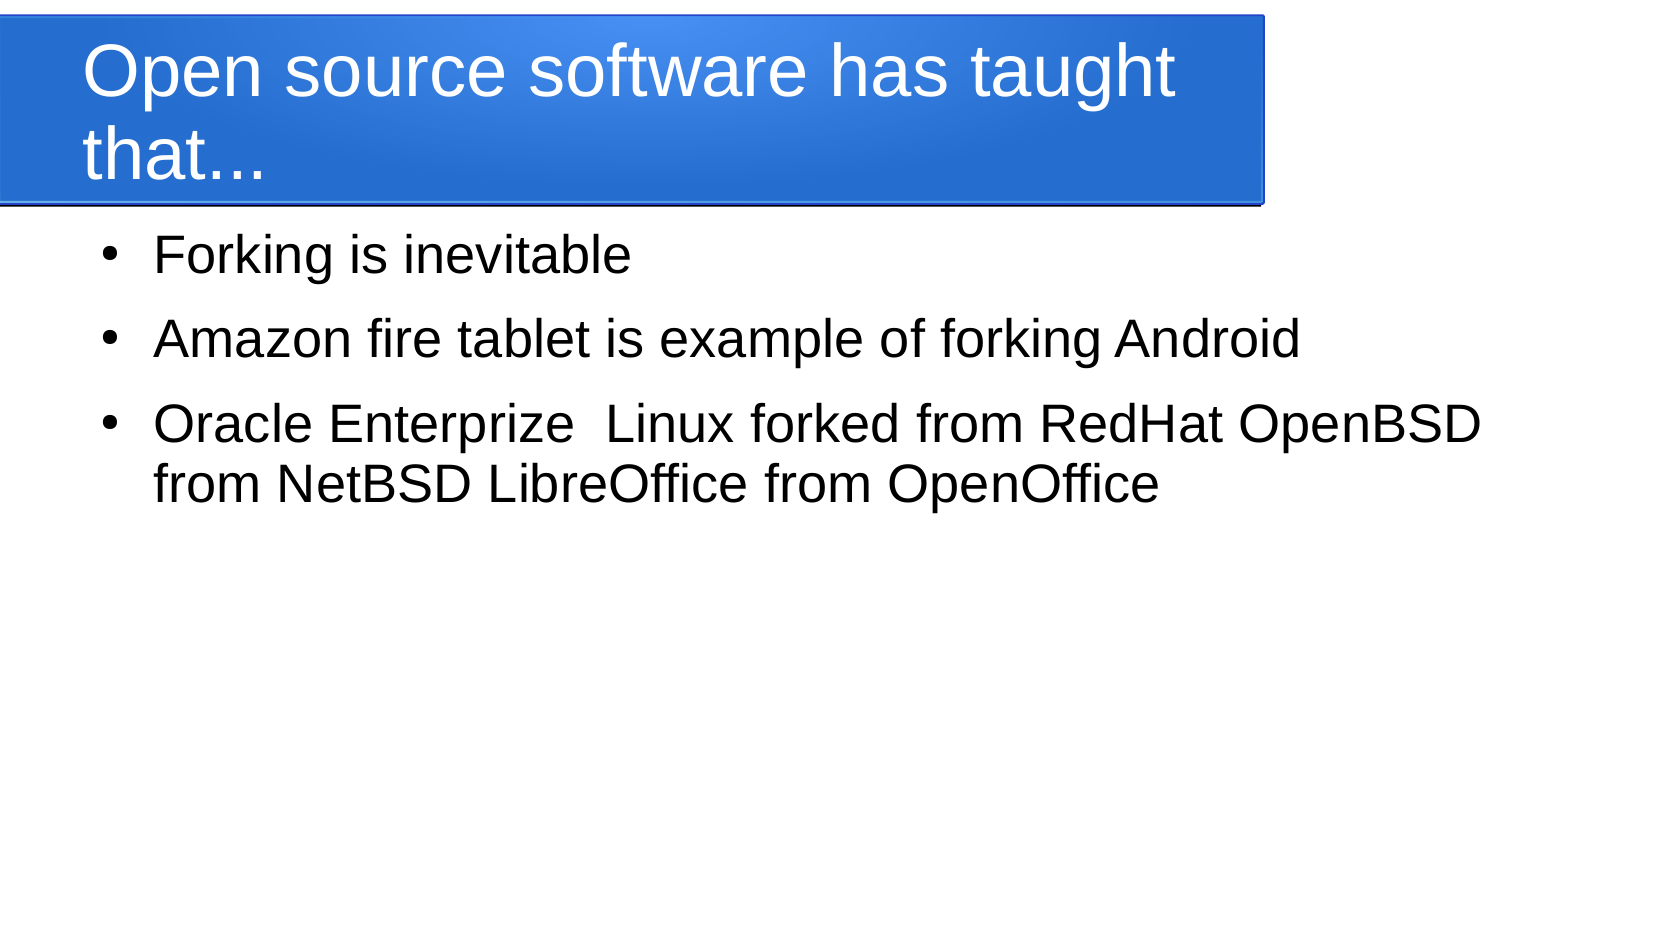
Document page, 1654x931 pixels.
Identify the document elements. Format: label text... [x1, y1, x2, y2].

title Open source software has taught that... [82, 29, 1235, 196]
list Forking is inevitable Amazon fire tablet is example of forking Android Oracle Enterprize Linux forked from RedHat OpenBSD from NetBSD LibreOffice from OpenOffice [82, 224, 1571, 764]
